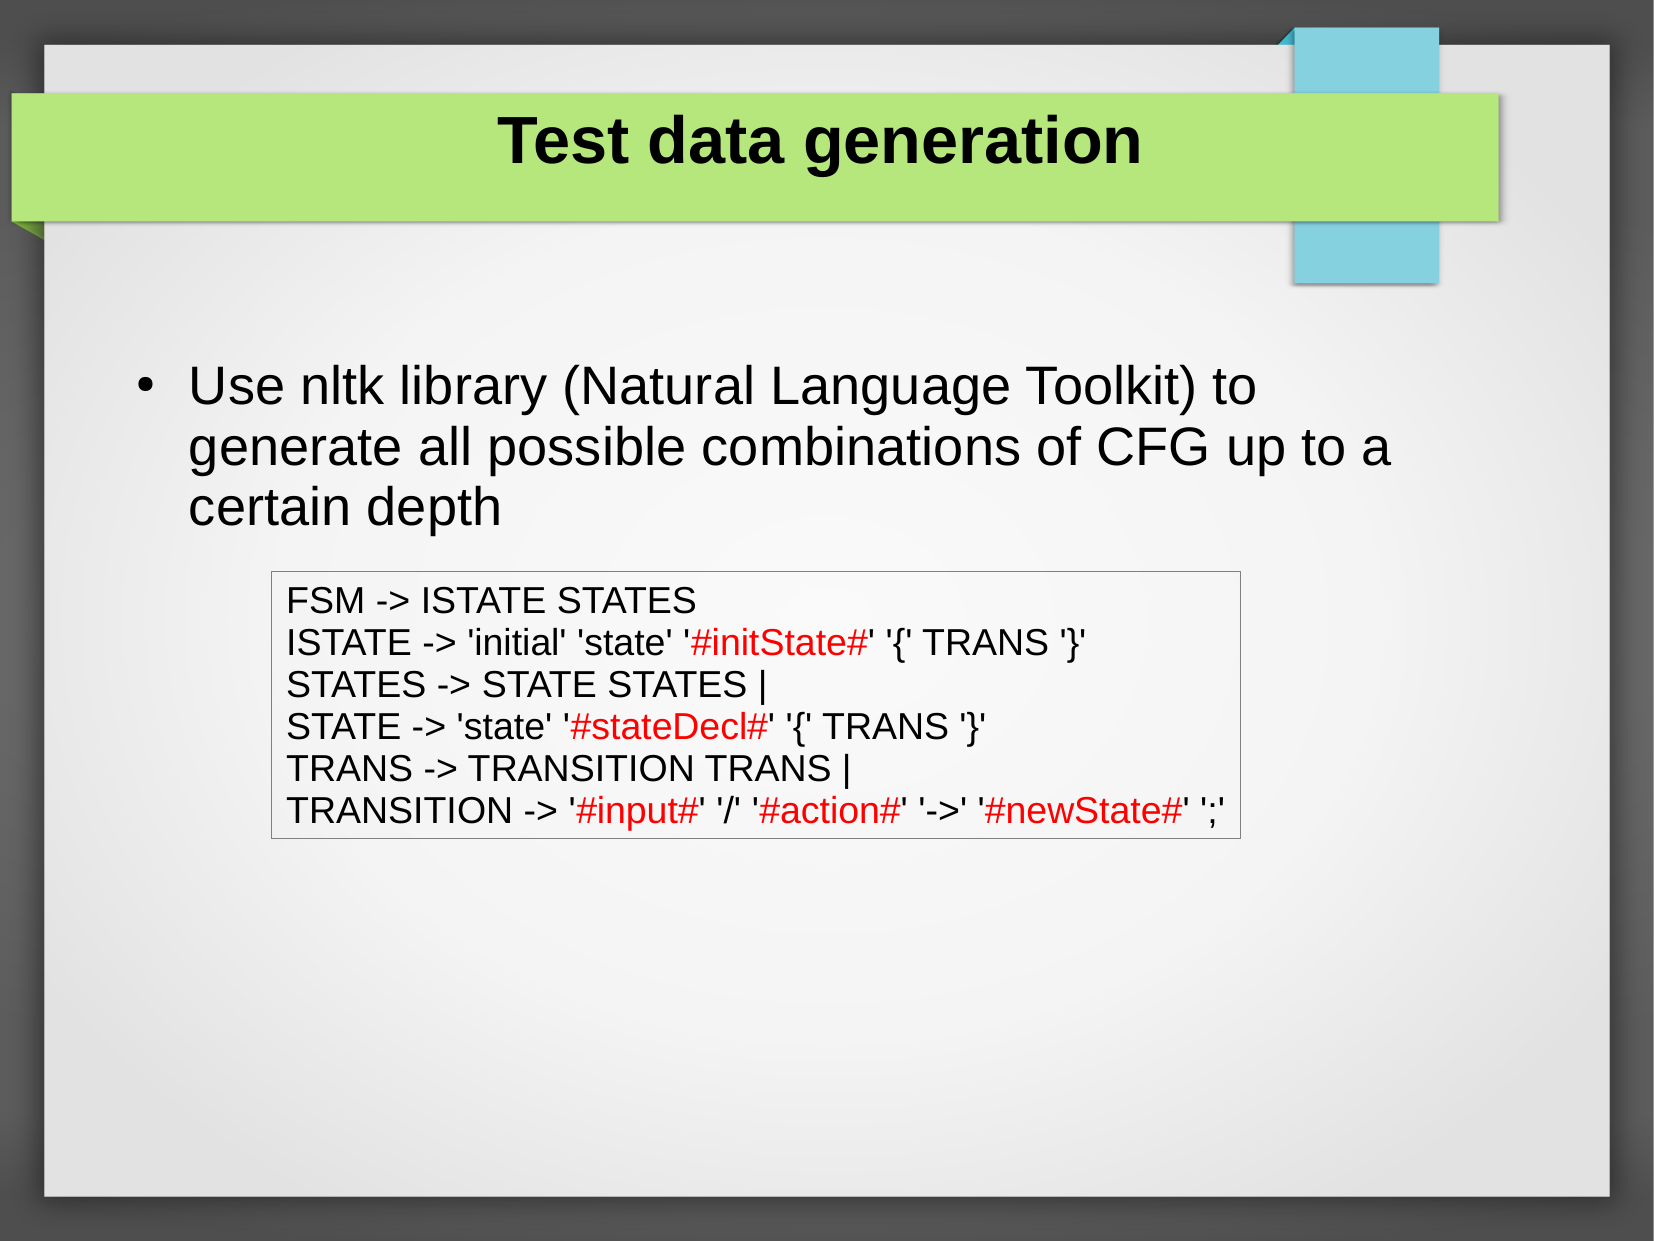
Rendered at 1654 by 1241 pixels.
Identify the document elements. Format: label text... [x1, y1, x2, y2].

picture [0, 0, 1654, 1241]
text_box FSM -> ISTATE STATES ISTATE -> 'initial' 'state' '#initState#' '{' TRANS '}' STATES -> STATE STATES | STATE -> 'state' '#stateDecl#' '{' TRANS '}' TRANS -> TRANSITION TRANS | TRANSITION -> '#input#' '/' '#action#' '->' '#newState#' ';' [271, 571, 1241, 839]
list Use nltk library (Natural Language Toolkit) to generate all possible combinations of CFG up to a certain depth [118, 355, 1477, 1075]
text_box Test data generation [448, 103, 1193, 179]
